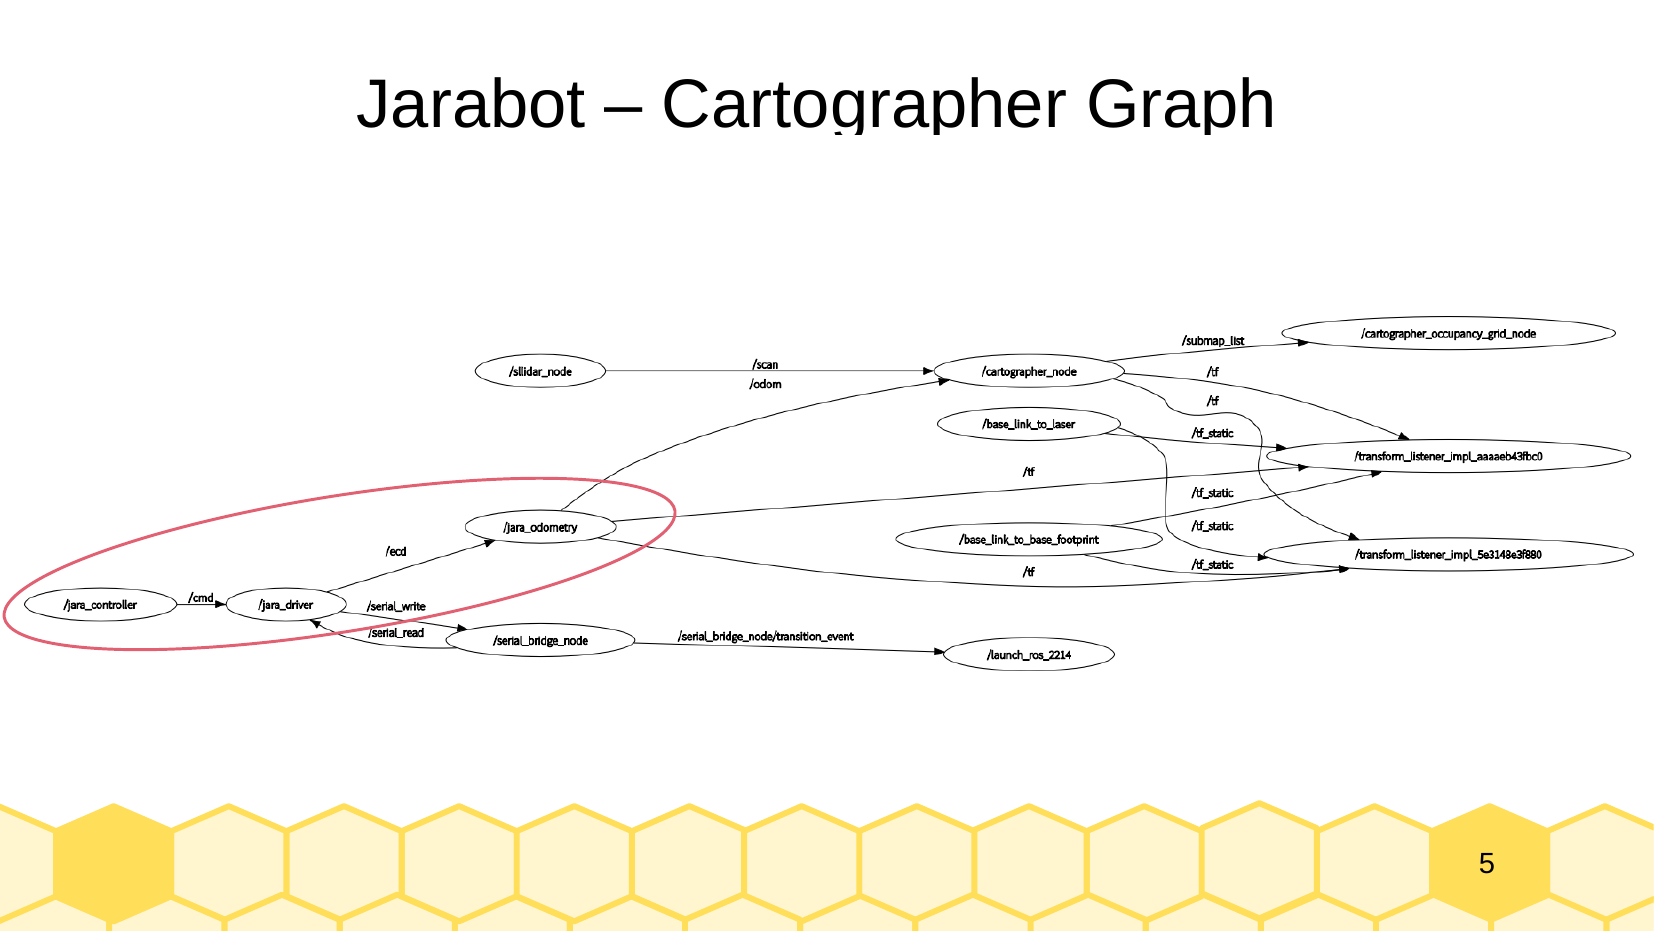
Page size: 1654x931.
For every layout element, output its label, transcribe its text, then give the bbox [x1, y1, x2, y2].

title Jarabot – Cartographer Graph [88, 29, 1565, 135]
picture [21, 480, 673, 648]
picture [21, 135, 1642, 800]
